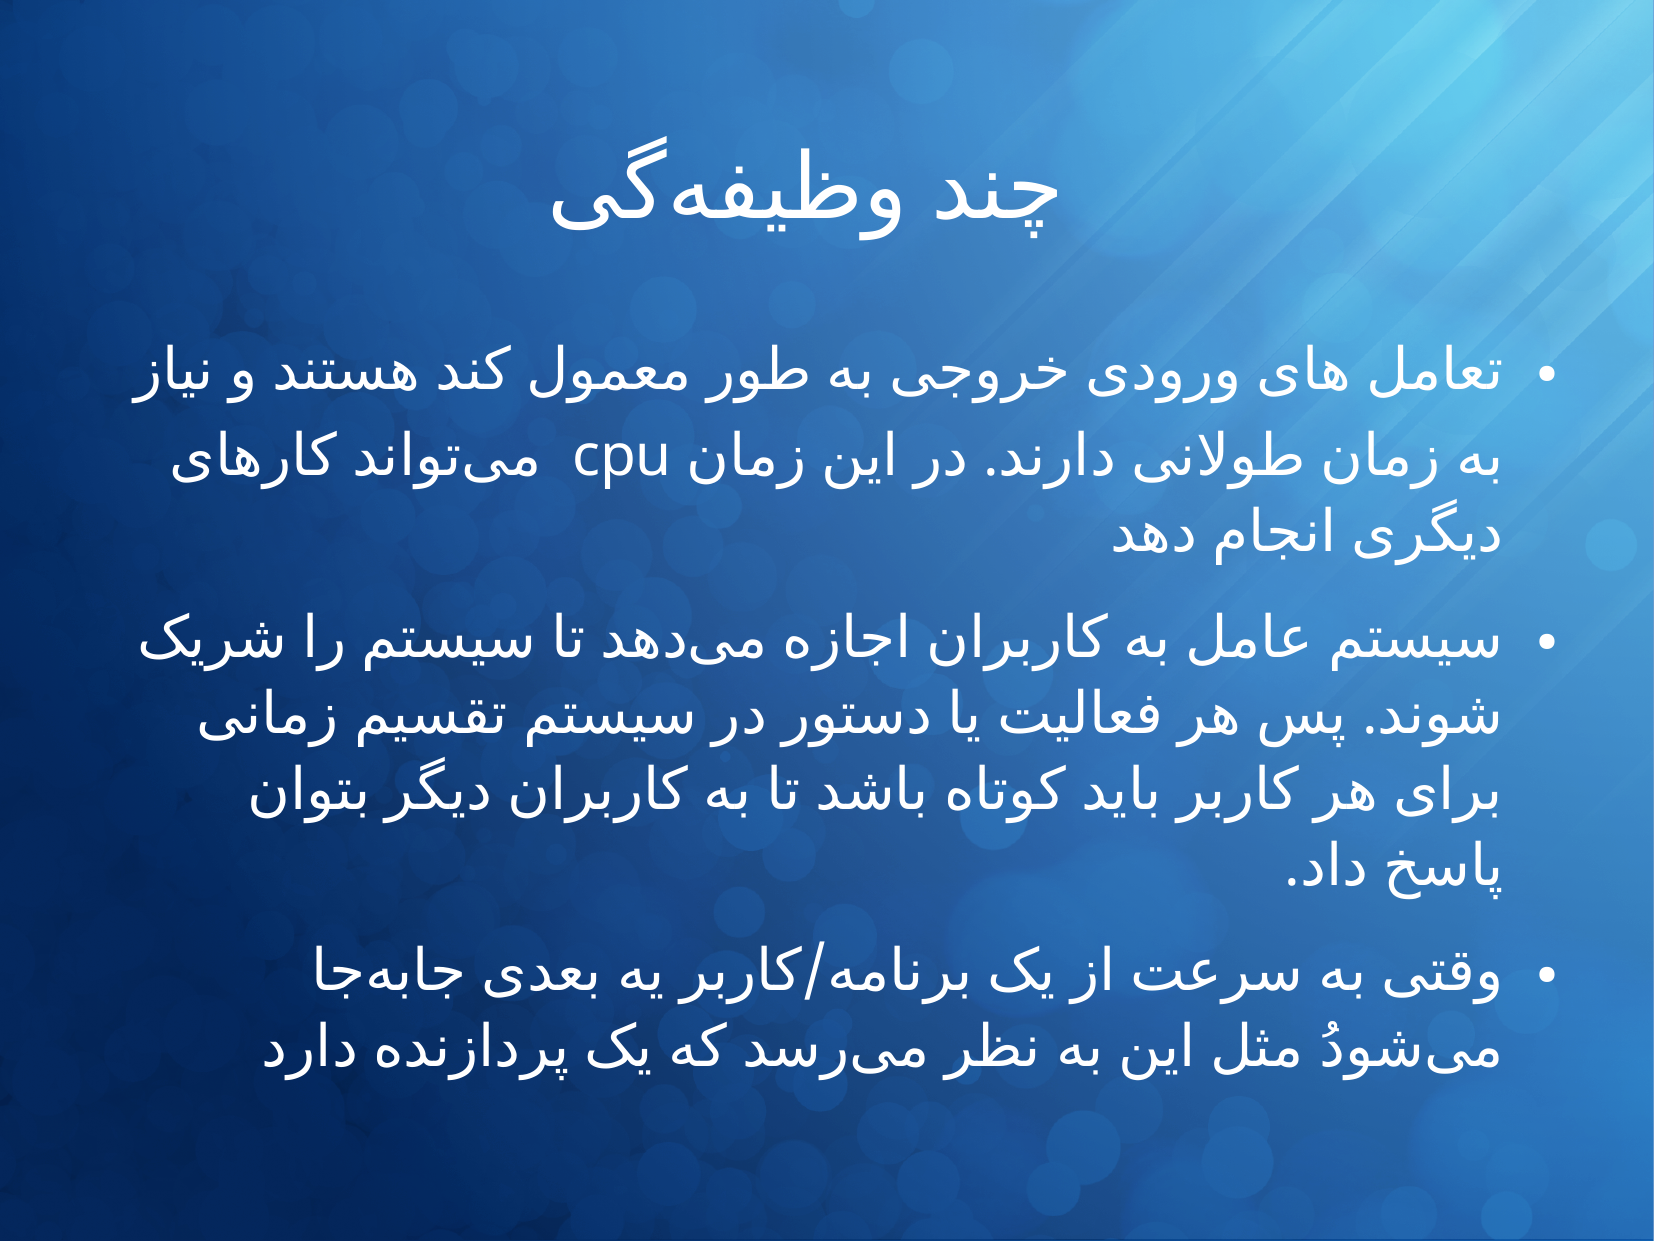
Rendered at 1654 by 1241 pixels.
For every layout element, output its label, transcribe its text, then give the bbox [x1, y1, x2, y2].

picture [0, 0, 1654, 1241]
list تعامل های ورودی خروجی به طور معمول کند هستند و نیاز به زمان طولانی دارند. در این زمان cpu می‌تواند کارهای دیگری انجام دهد سیستم عامل به کاربران اجازه می‌دهد تا سیستم را شریک شوند. پس هر فعالیت یا دستور در سیستم تقسیم زمانی برای هر کاربر باید کوتاه باشد تا به کاربران دیگر بتوان پاسخ داد. وقتی به سرعت از یک برنامه/کاربر یه بعدی جابه‌جا می‌شودُ مثل این به نظر می‌رسد که یک پردازنده دارد [122, 337, 1576, 1110]
title چند وظیفه‌گی [112, 112, 1501, 281]
